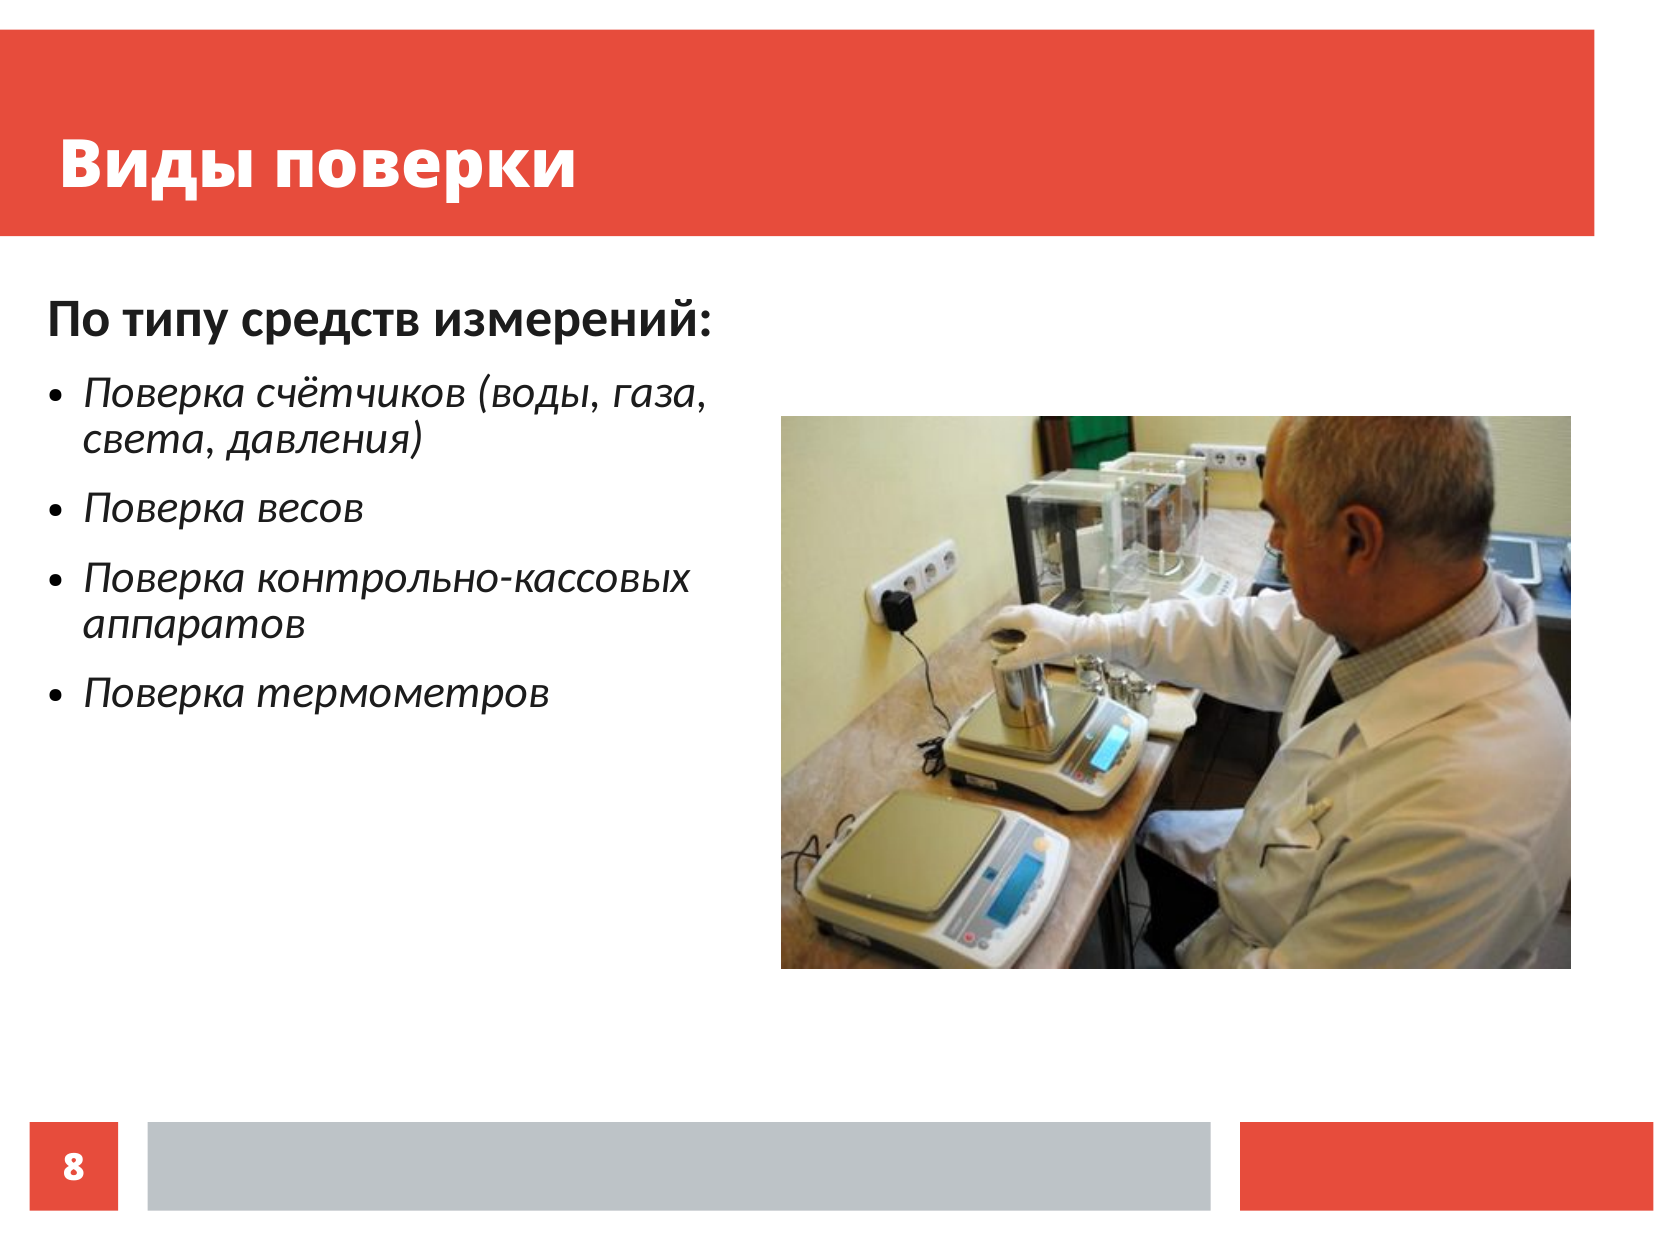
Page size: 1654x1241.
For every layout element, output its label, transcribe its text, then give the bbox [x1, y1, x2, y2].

picture [781, 416, 1571, 969]
title Виды поверки [59, 59, 1595, 207]
list По типу средств измерений: Поверка счётчиков (воды, газа, света, давления) Поверка весов Поверка контрольно-кассовых аппаратов Поверка термометров [47, 295, 756, 1063]
